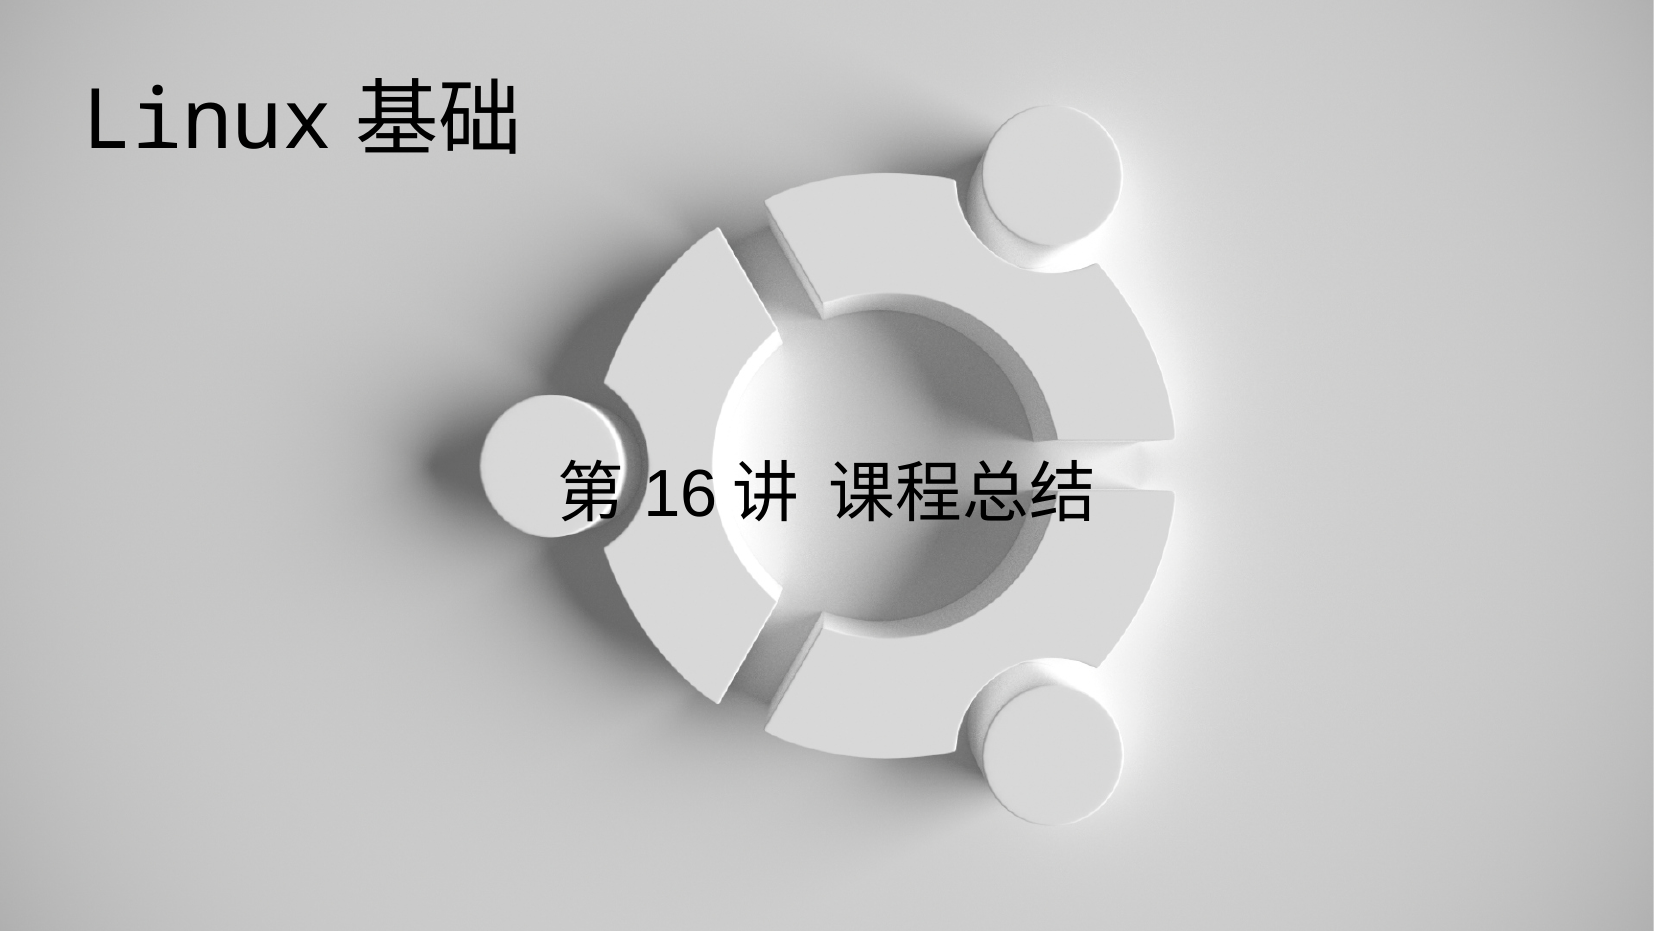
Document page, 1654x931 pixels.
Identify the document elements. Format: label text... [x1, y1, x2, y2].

title Linux基础 [82, 37, 1571, 189]
subtitle 第16讲 课程总结 [82, 217, 1571, 758]
picture [0, 0, 1654, 931]
